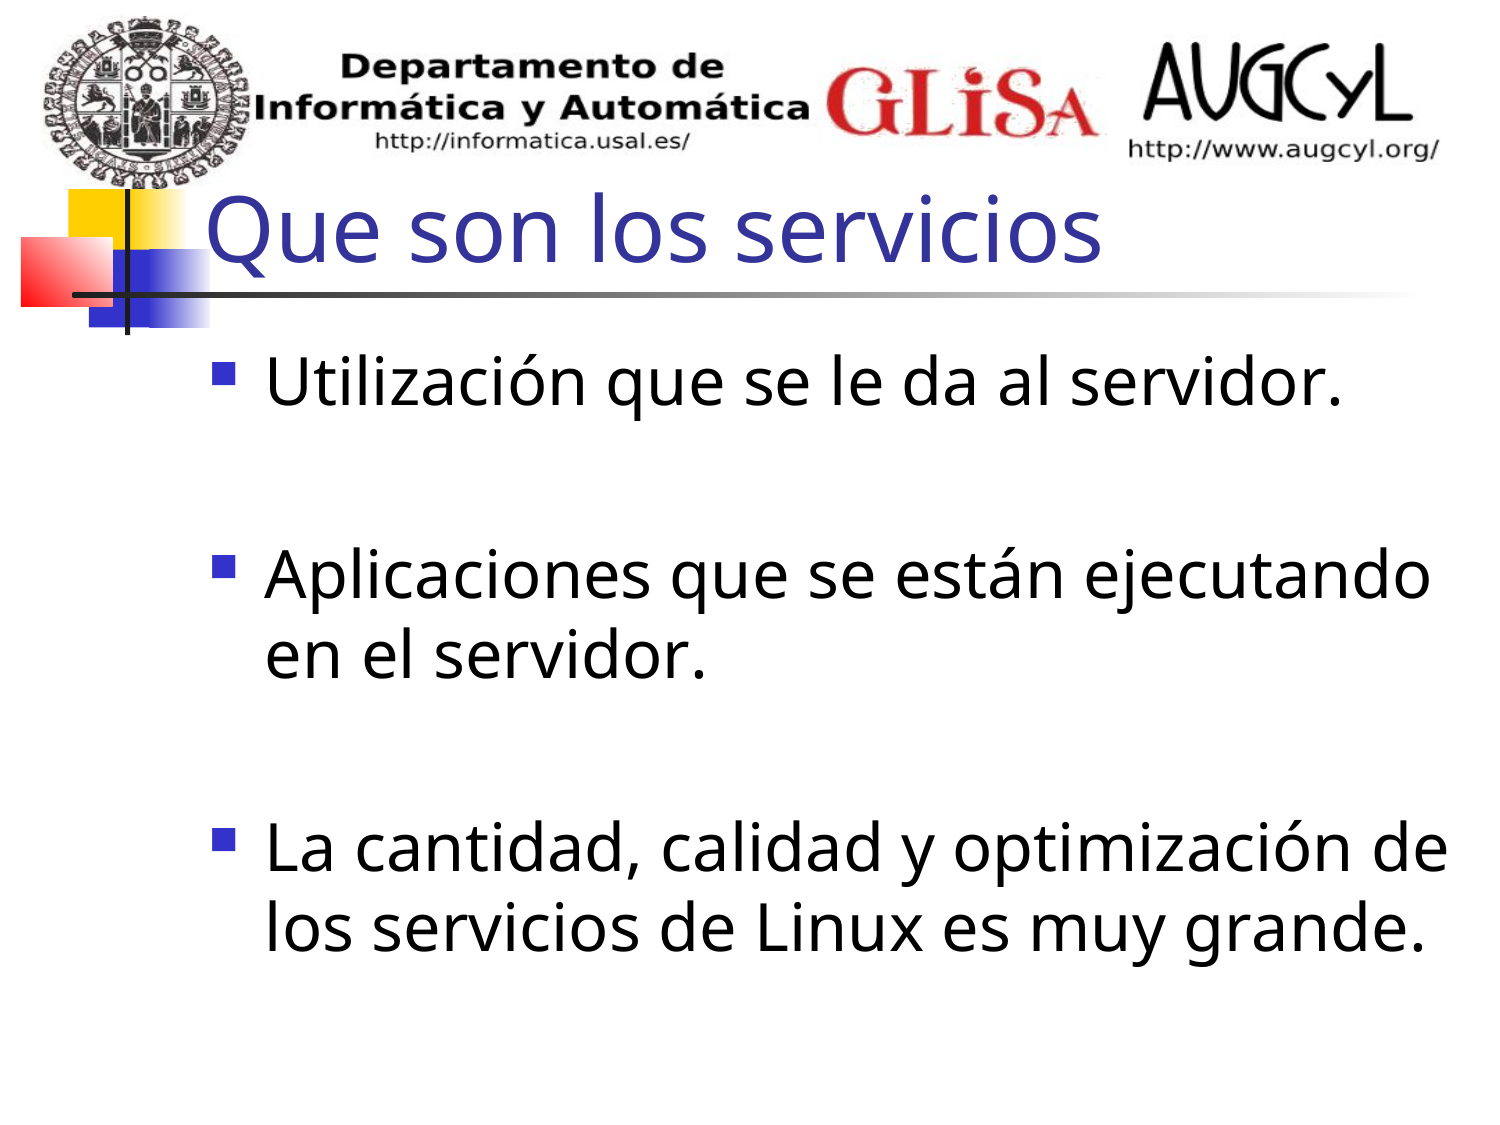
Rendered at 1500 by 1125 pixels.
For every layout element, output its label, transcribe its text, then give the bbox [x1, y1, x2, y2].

title Que son los servicios [188, 52, 1468, 289]
picture [41, 15, 1463, 189]
list Utilización que se le da al servidor. Aplicaciones que se están ejecutando en el servidor. La cantidad, calidad y optimización de los servicios de Linux es muy grande. [193, 331, 1469, 1090]
